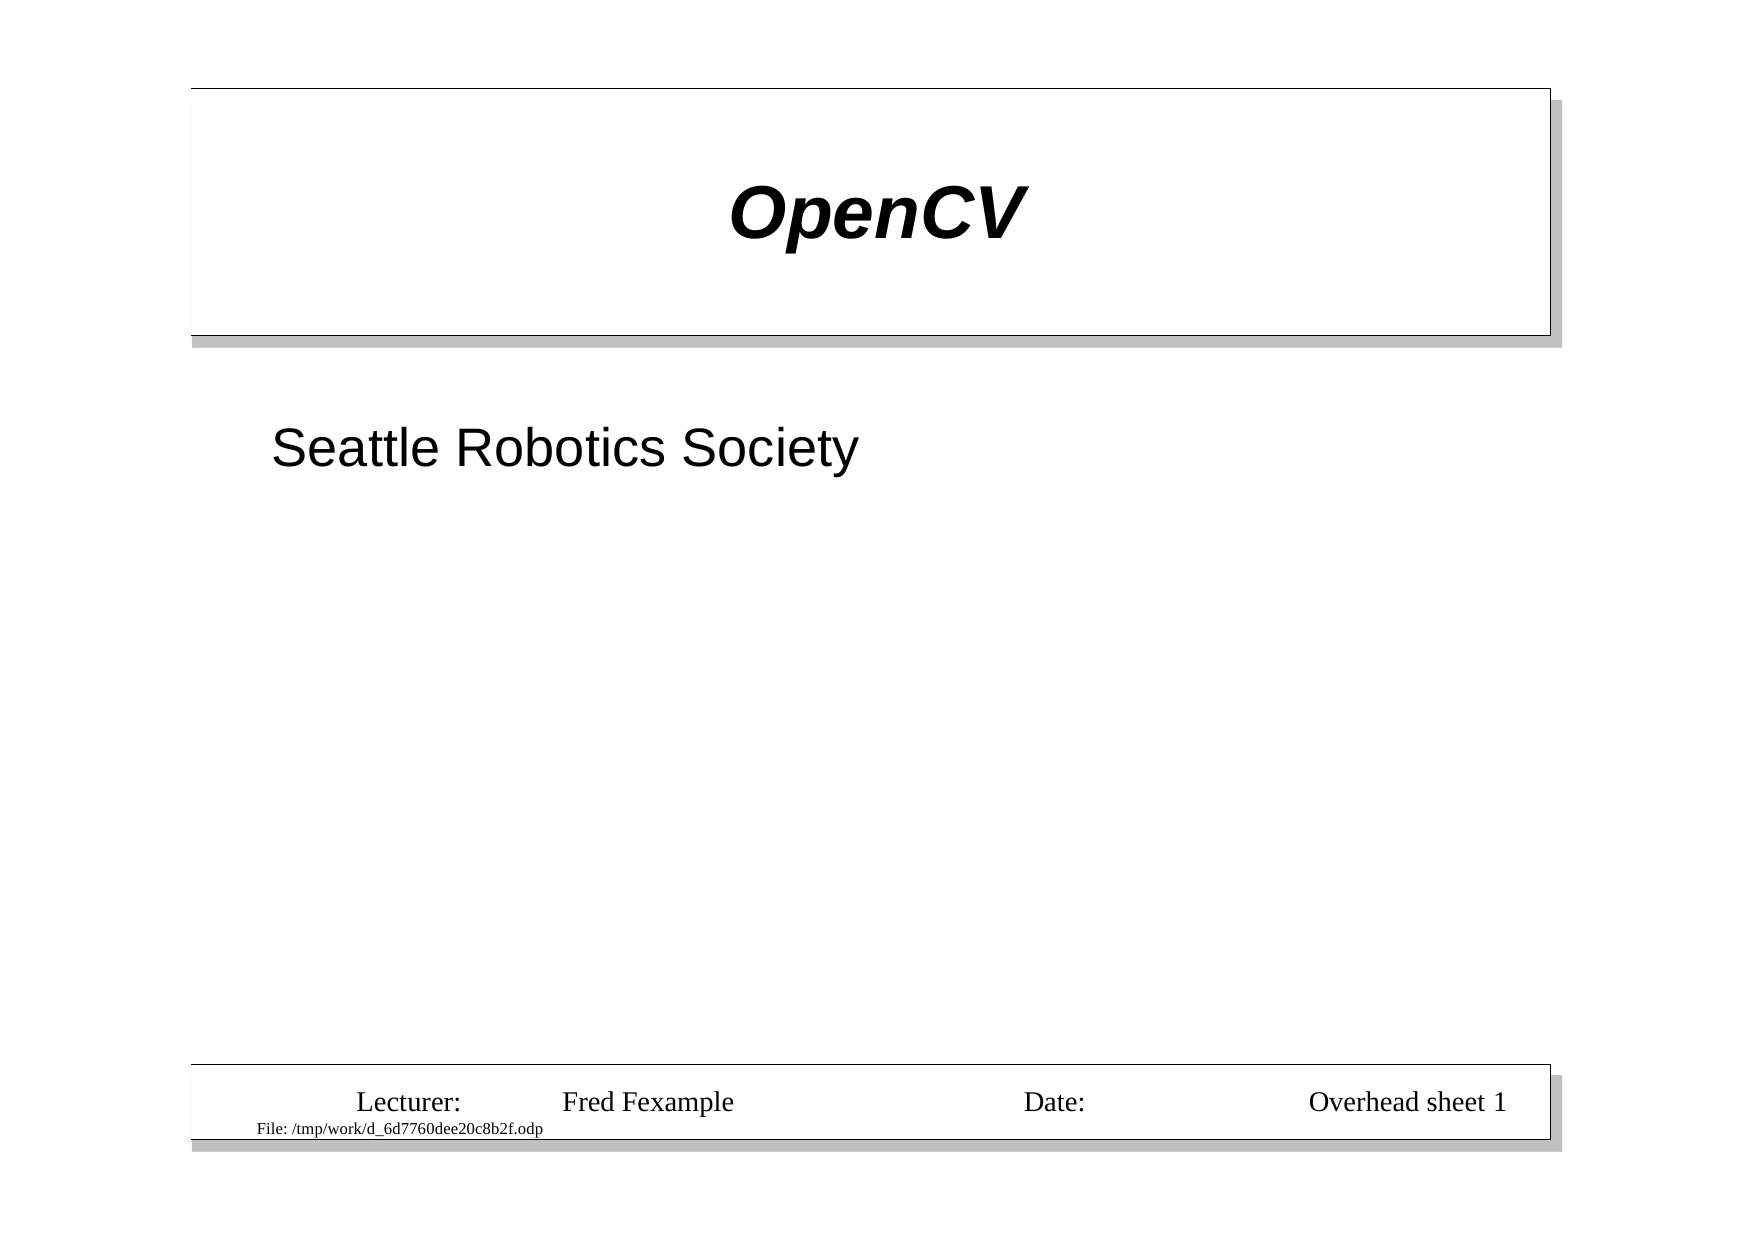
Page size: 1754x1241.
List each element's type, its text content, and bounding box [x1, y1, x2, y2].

title OpenCV [191, 88, 1562, 337]
list Seattle Robotics Society [259, 417, 1577, 964]
